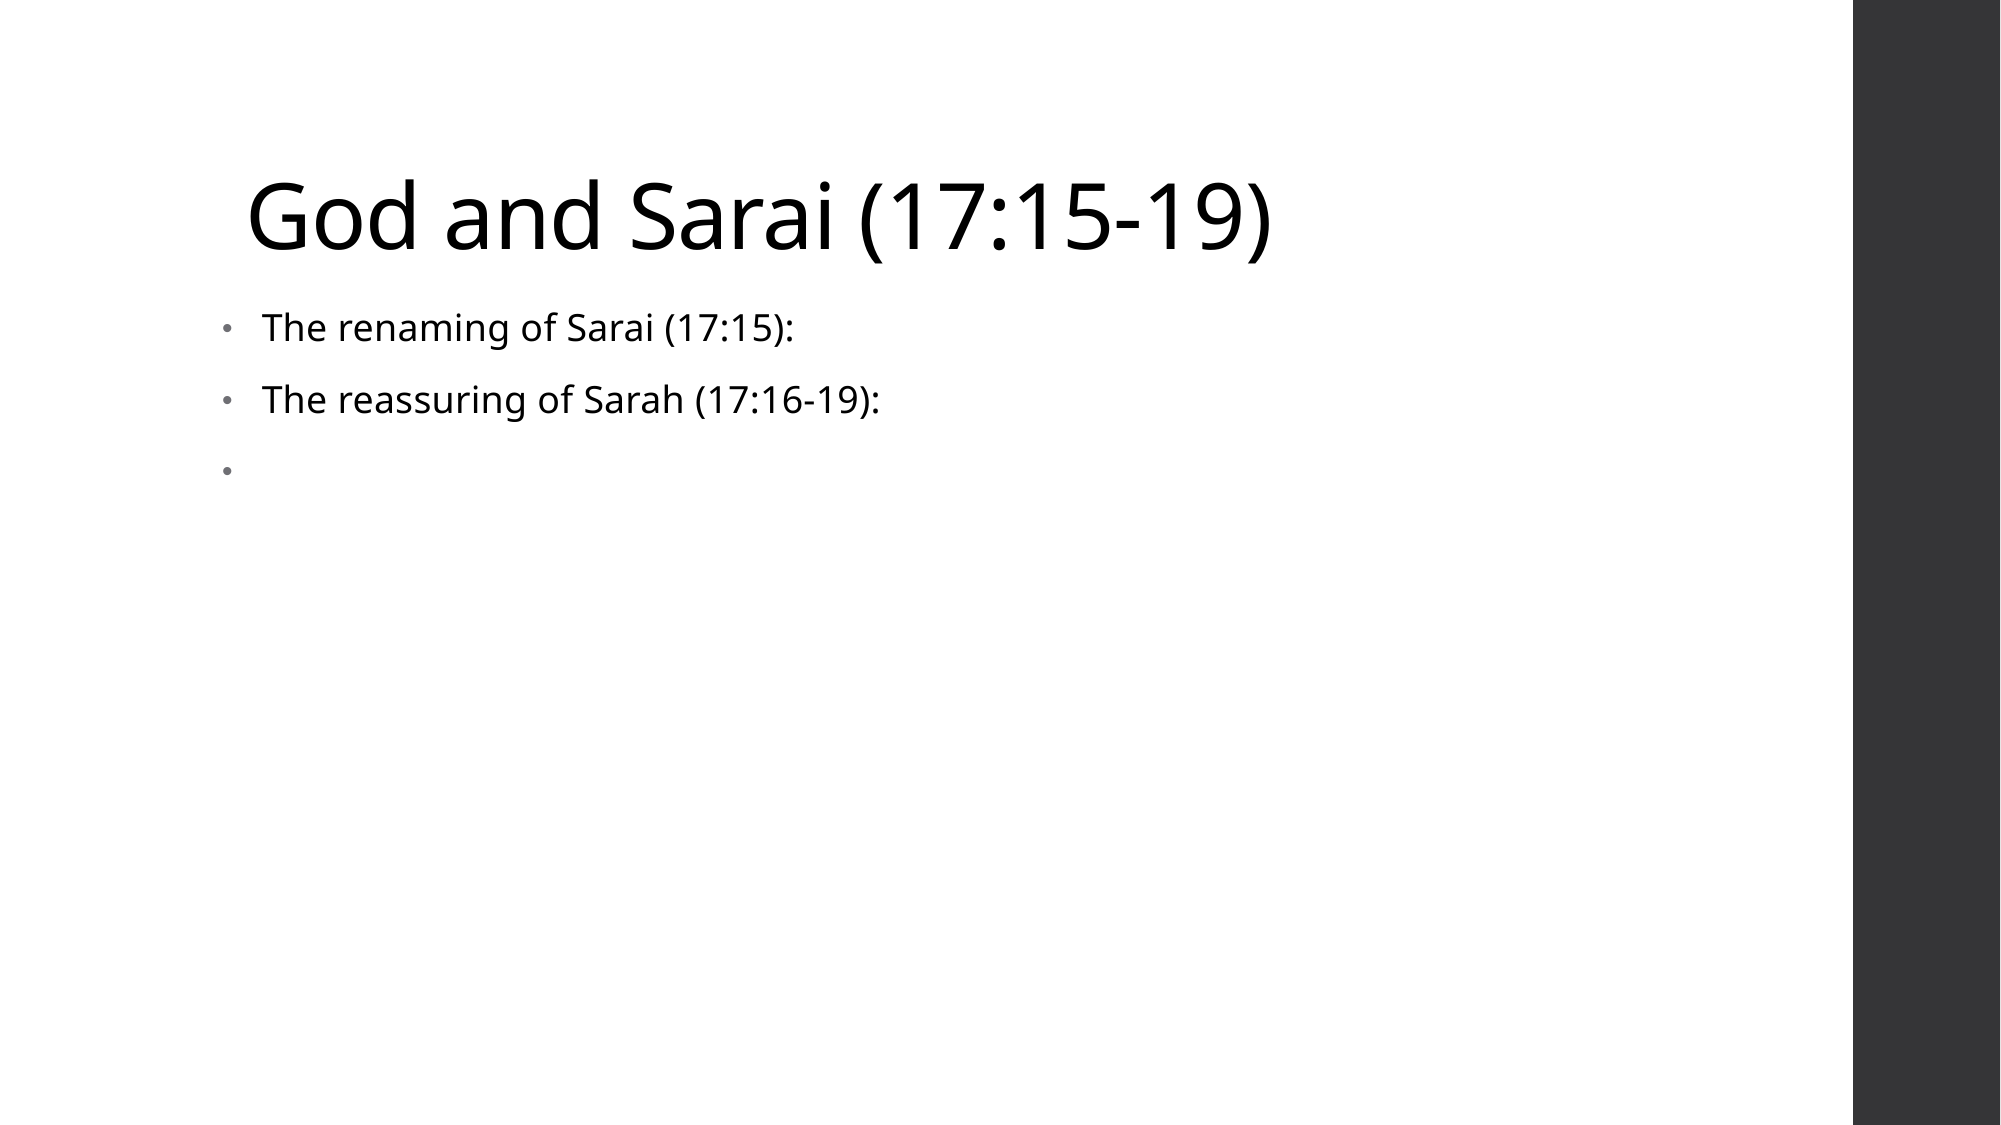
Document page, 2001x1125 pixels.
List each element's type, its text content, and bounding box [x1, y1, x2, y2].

list The renaming of Sarai (17:15): The reassuring of Sarah (17:16-19): [206, 299, 1617, 1014]
title God and Sarai (17:15-19) [206, 60, 1797, 278]
